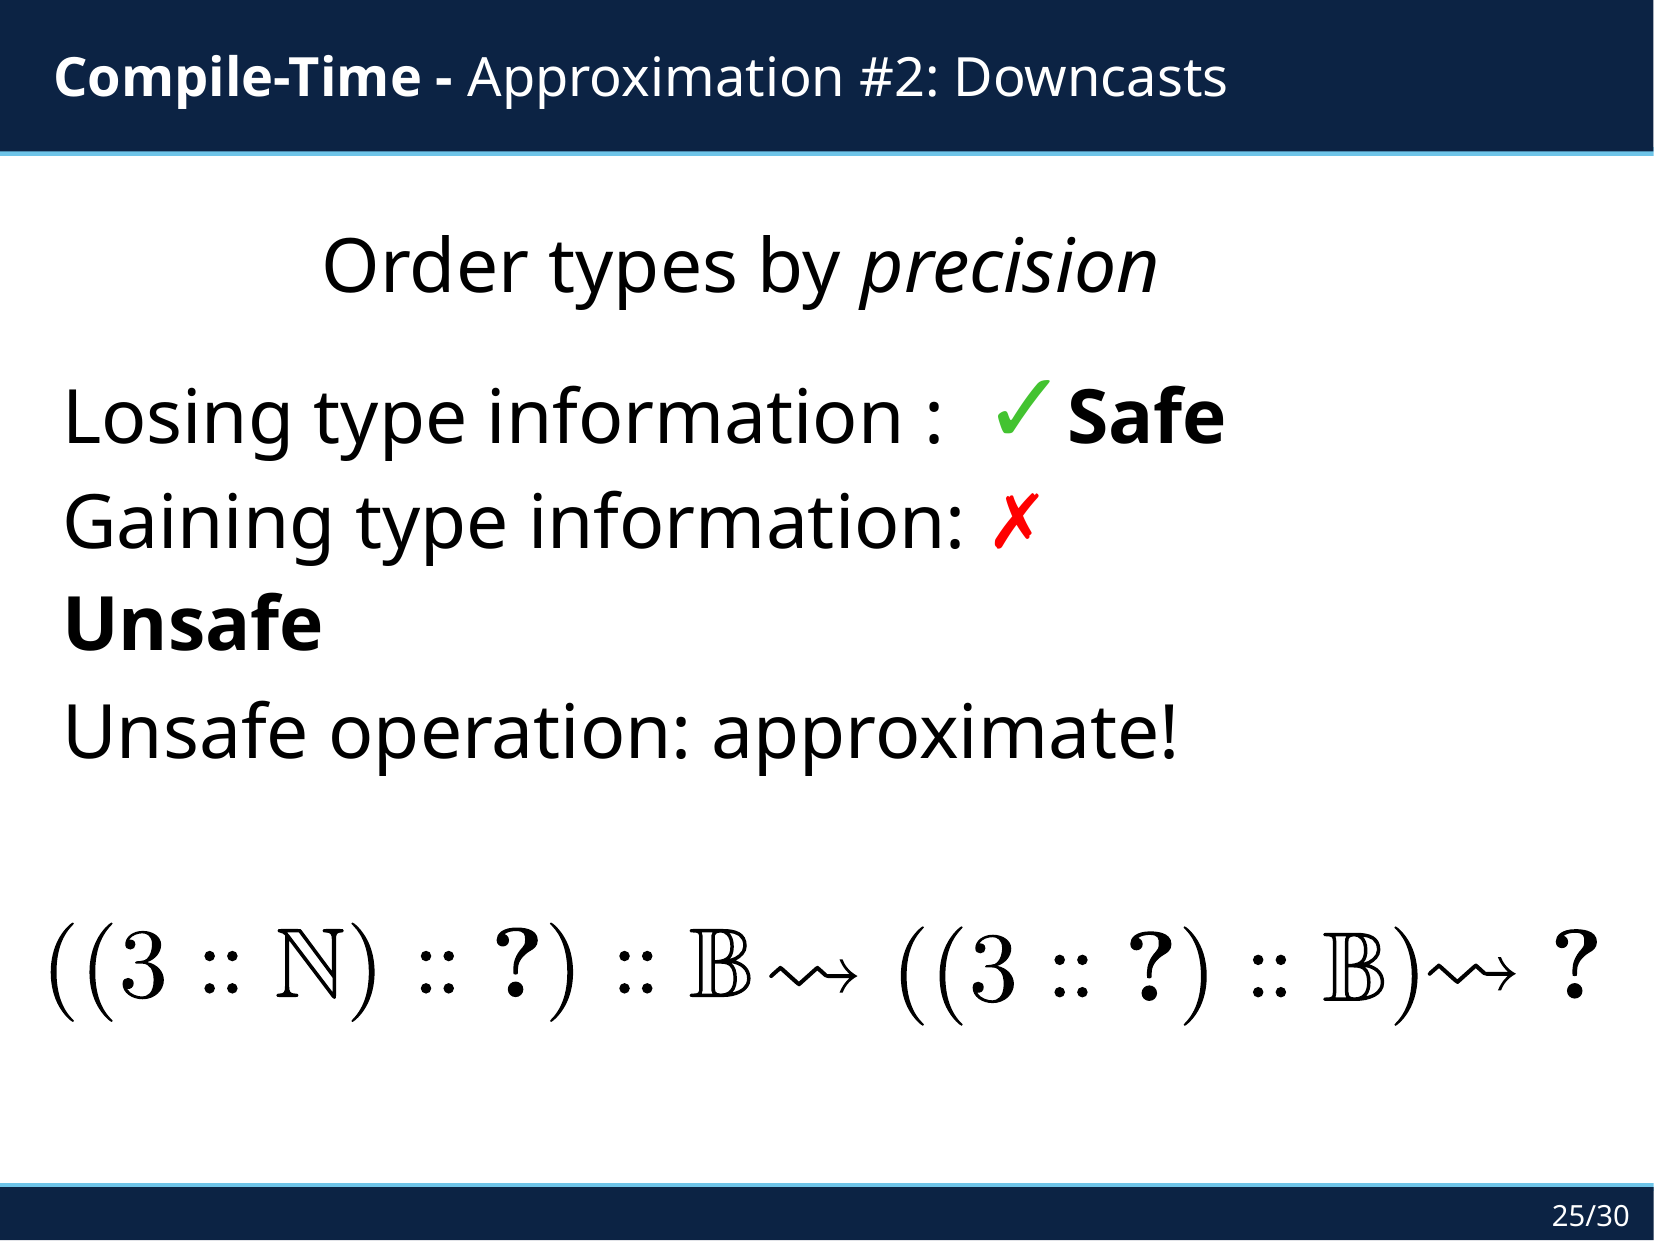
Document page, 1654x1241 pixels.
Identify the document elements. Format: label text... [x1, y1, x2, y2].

picture [759, 922, 1601, 1030]
title Compile-Time - Approximation #2: Downcasts [0, 0, 1654, 152]
picture [37, 918, 755, 1026]
text_box Order types by precision [307, 165, 1312, 307]
text_box Losing type information : ✓Safe [47, 307, 1323, 503]
text_box Gaining type information: ✗ Unsafe [47, 472, 1288, 632]
text_box Unsafe operation: approximate! [47, 632, 1288, 828]
